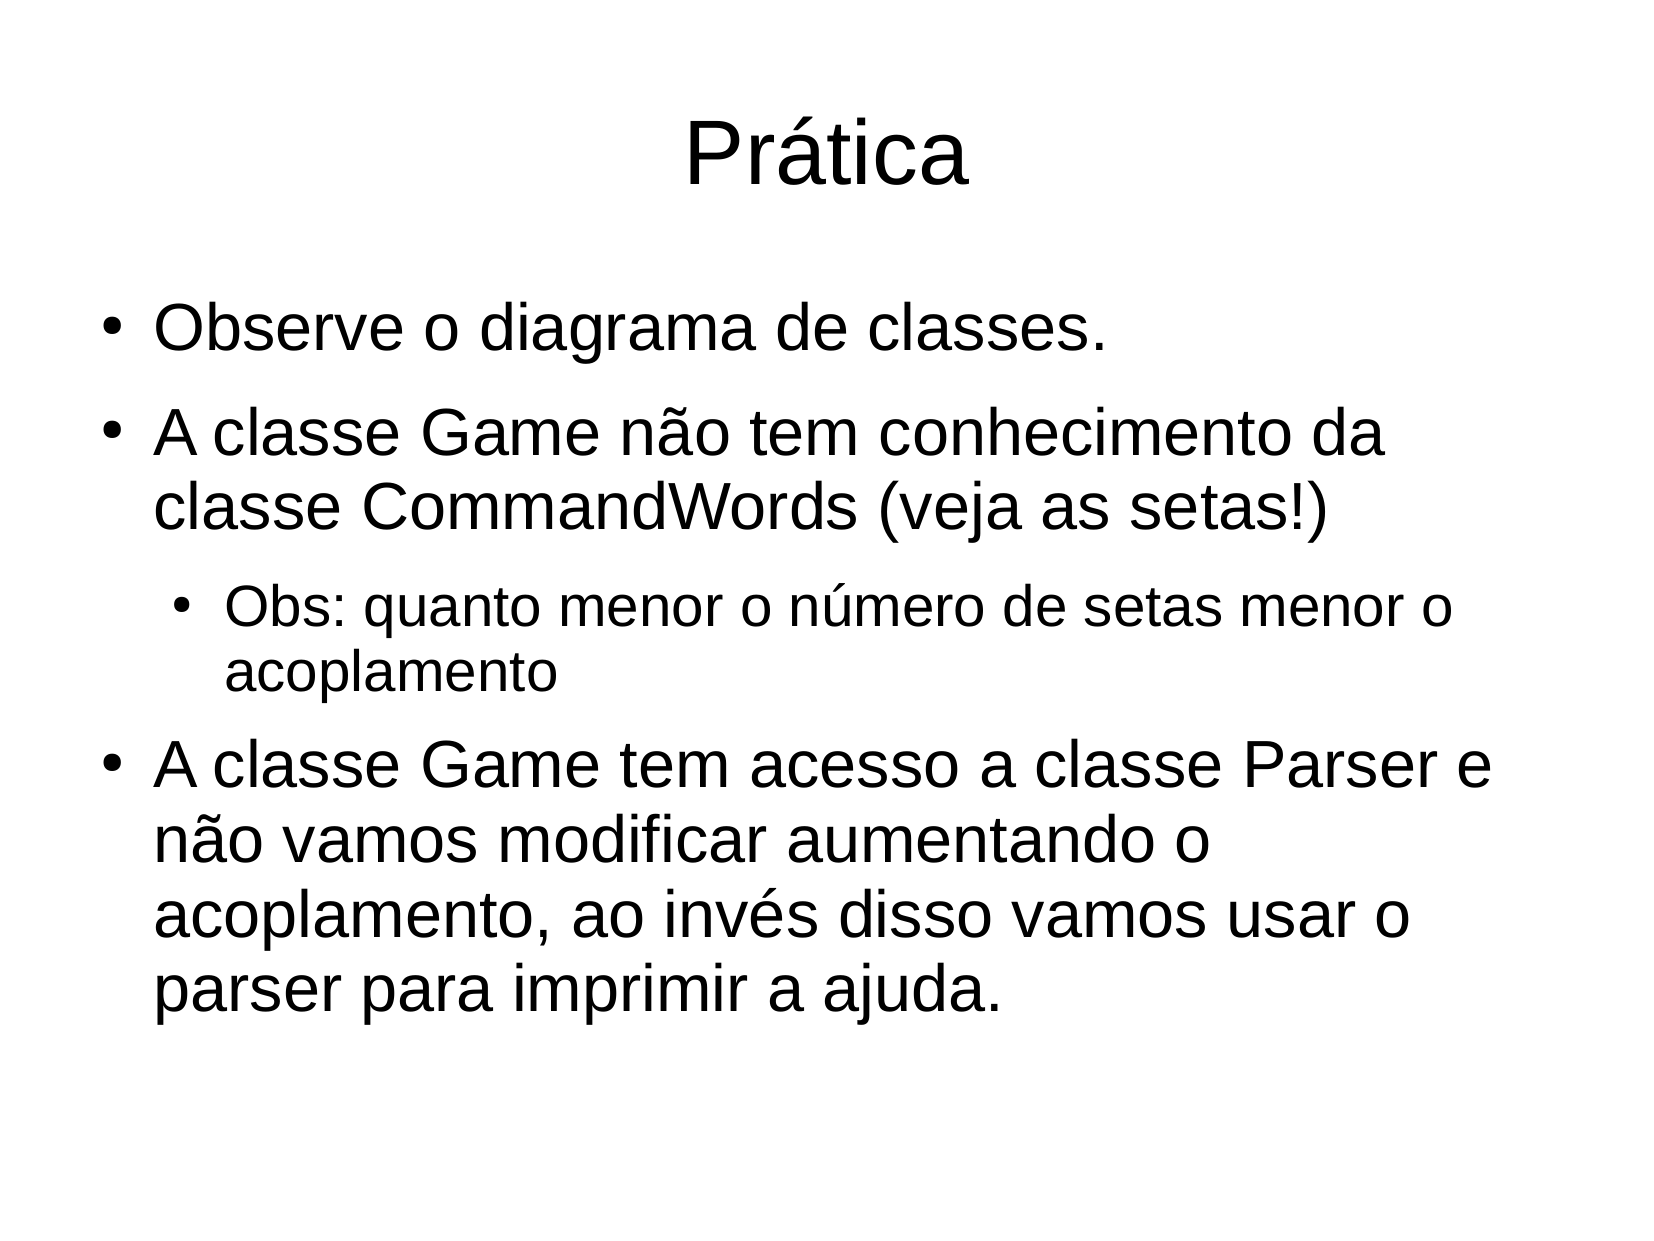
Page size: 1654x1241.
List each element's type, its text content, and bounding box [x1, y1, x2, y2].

title Prática [82, 49, 1571, 257]
list Observe o diagrama de classes. A classe Game não tem conhecimento da classe CommandWords (veja as setas!) Obs: quanto menor o número de setas menor o acoplamento A classe Game tem acesso a classe Parser e não vamos modificar aumentando o acoplamento, ao invés disso vamos usar o parser para imprimir a ajuda. [82, 290, 1571, 1109]
